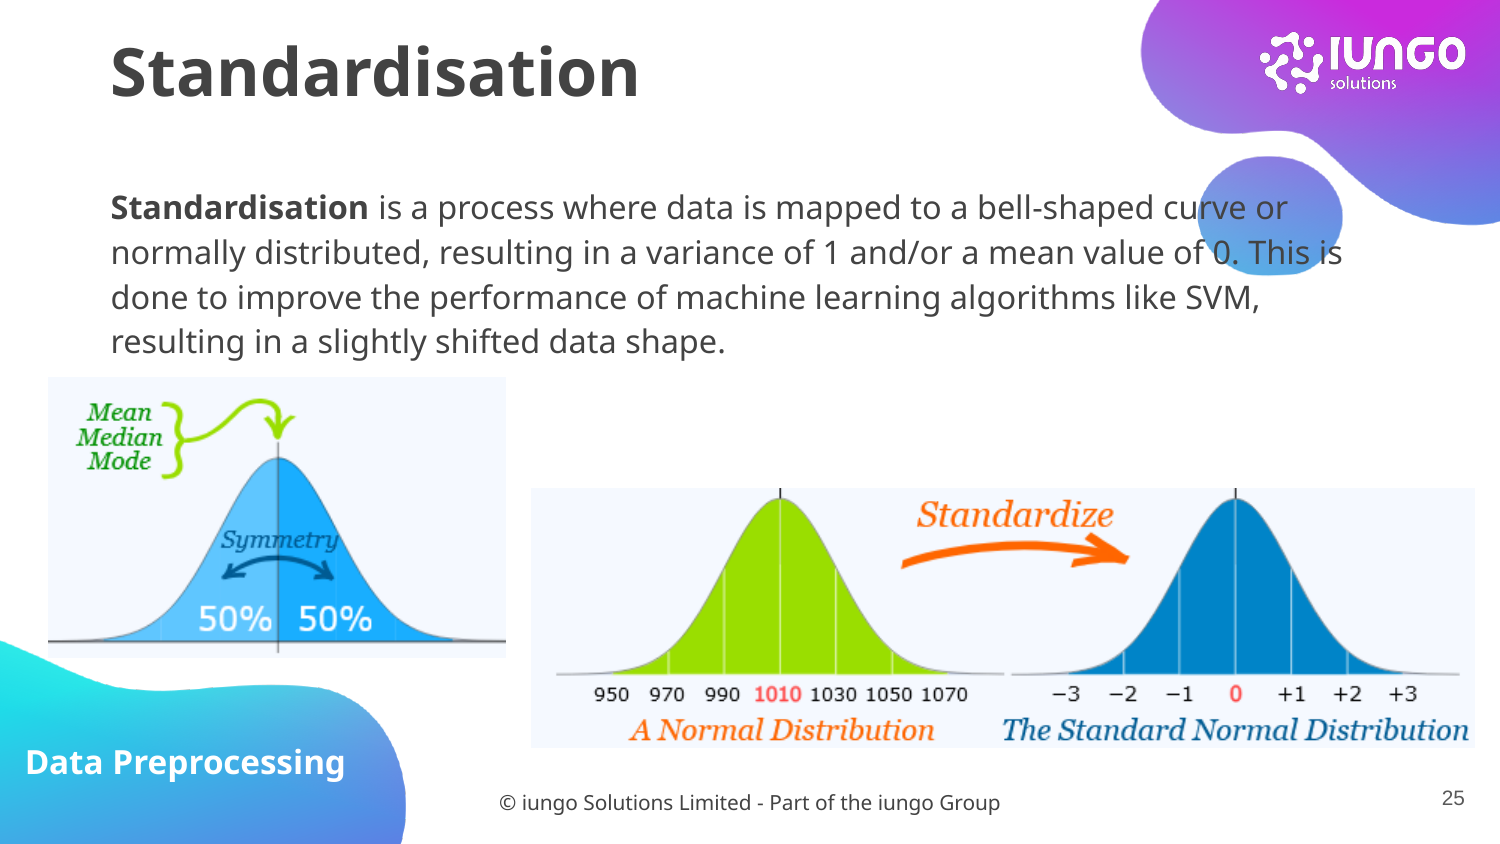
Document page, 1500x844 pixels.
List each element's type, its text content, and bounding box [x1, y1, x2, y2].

title Standardisation [95, 30, 924, 125]
slide_number <number> [1389, 764, 1480, 830]
picture [0, 0, 1500, 844]
subtitle Data Preprocessing [9, 719, 411, 844]
list Standardisation is a process where data is mapped to a bell-shaped curve or normally distributed, resulting in a variance of 1 and/or a mean value of 0. This is done to improve the performance of machine learning algorithms like SVM, resulting in a slightly shifted data shape. [95, 165, 1420, 377]
